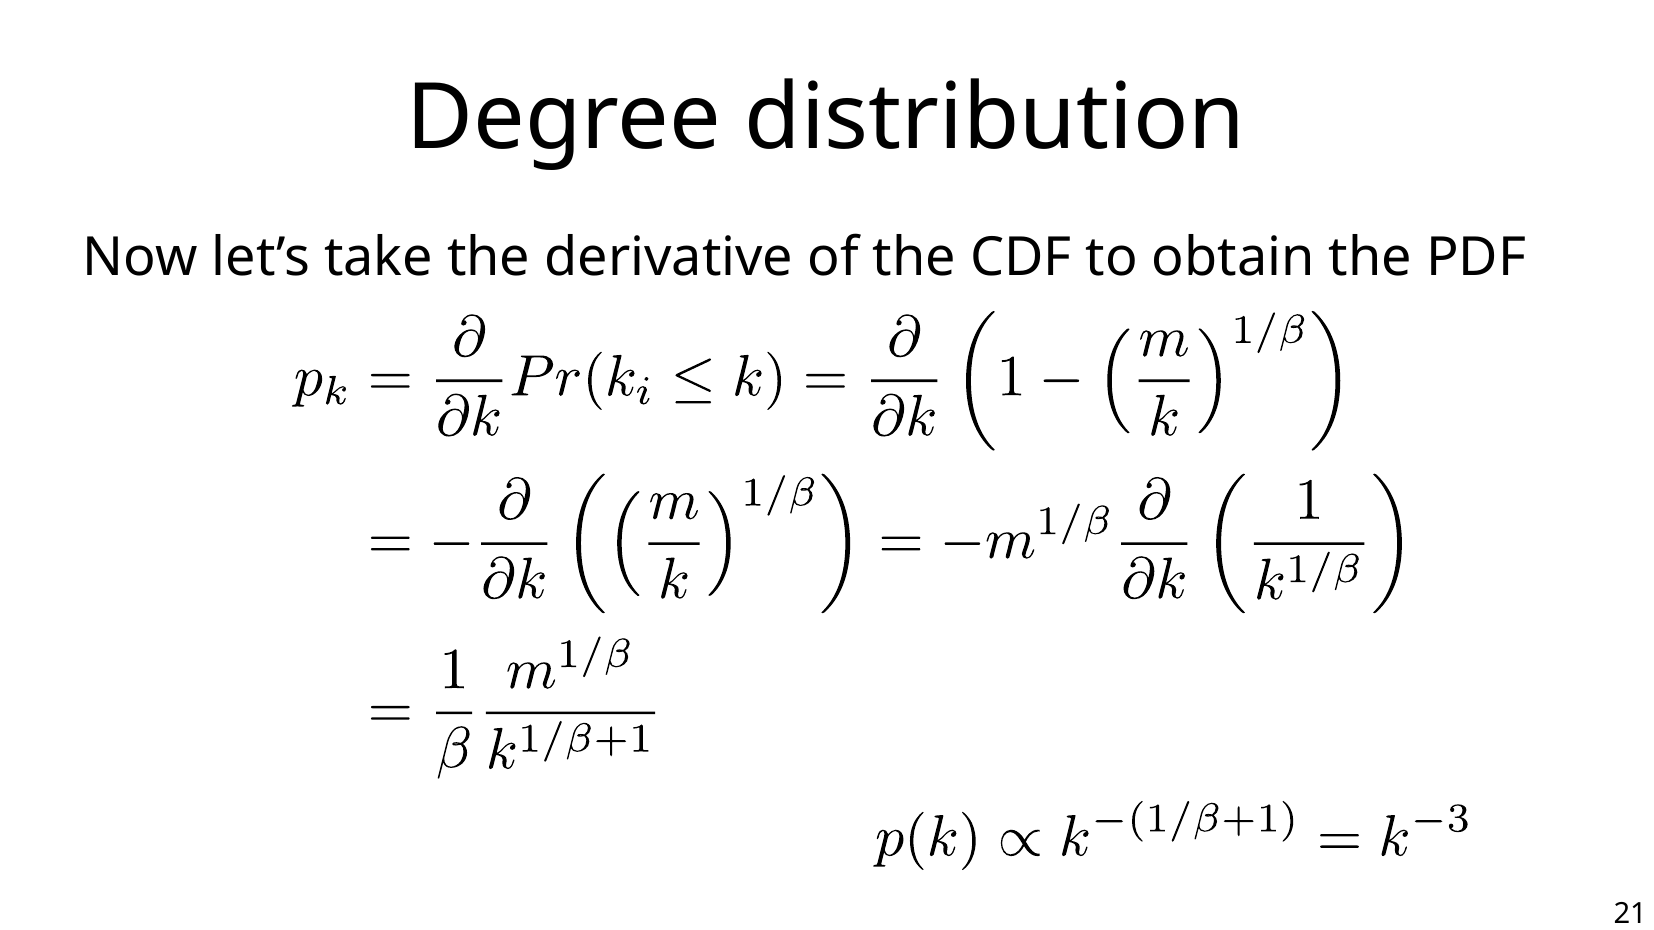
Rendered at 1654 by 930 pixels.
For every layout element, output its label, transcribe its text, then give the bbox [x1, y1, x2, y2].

list Now let’s take the derivative of the CDF to obtain the PDF [82, 217, 1571, 301]
text_box [291, 310, 1415, 779]
title Degree distribution [82, 1, 1571, 217]
text_box [873, 800, 1471, 871]
